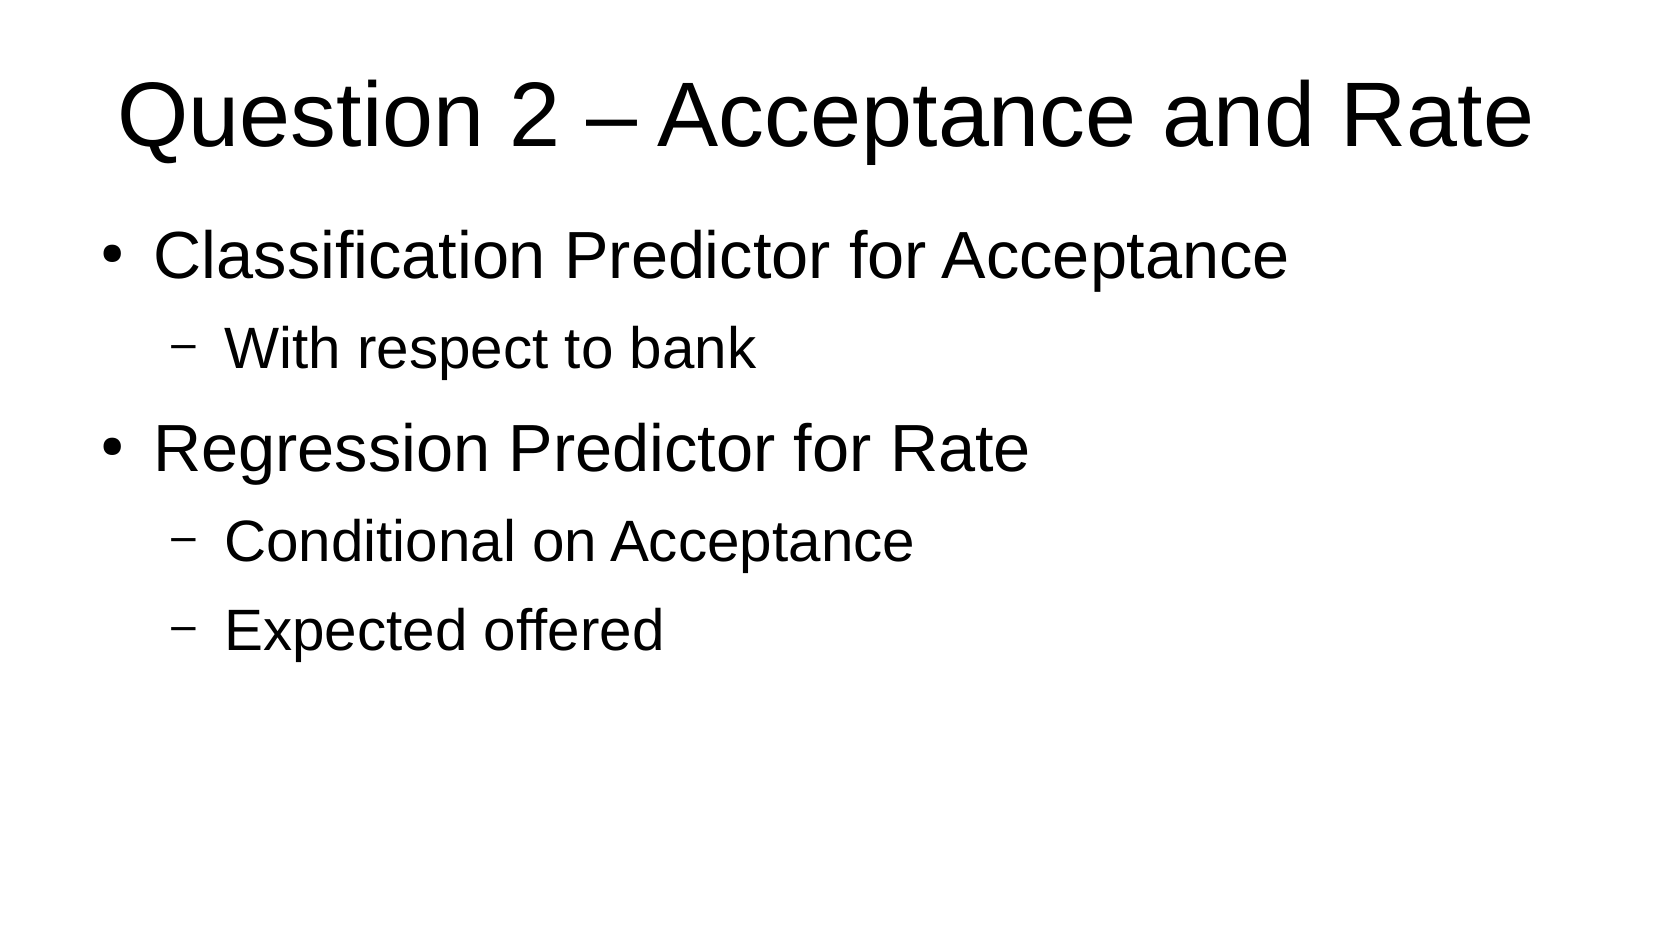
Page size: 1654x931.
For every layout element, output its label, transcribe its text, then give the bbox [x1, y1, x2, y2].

title Question 2 – Acceptance and Rate [82, 37, 1571, 193]
list Classification Predictor for Acceptance With respect to bank Regression Predictor for Rate Conditional on Acceptance Expected offered [82, 217, 1571, 758]
